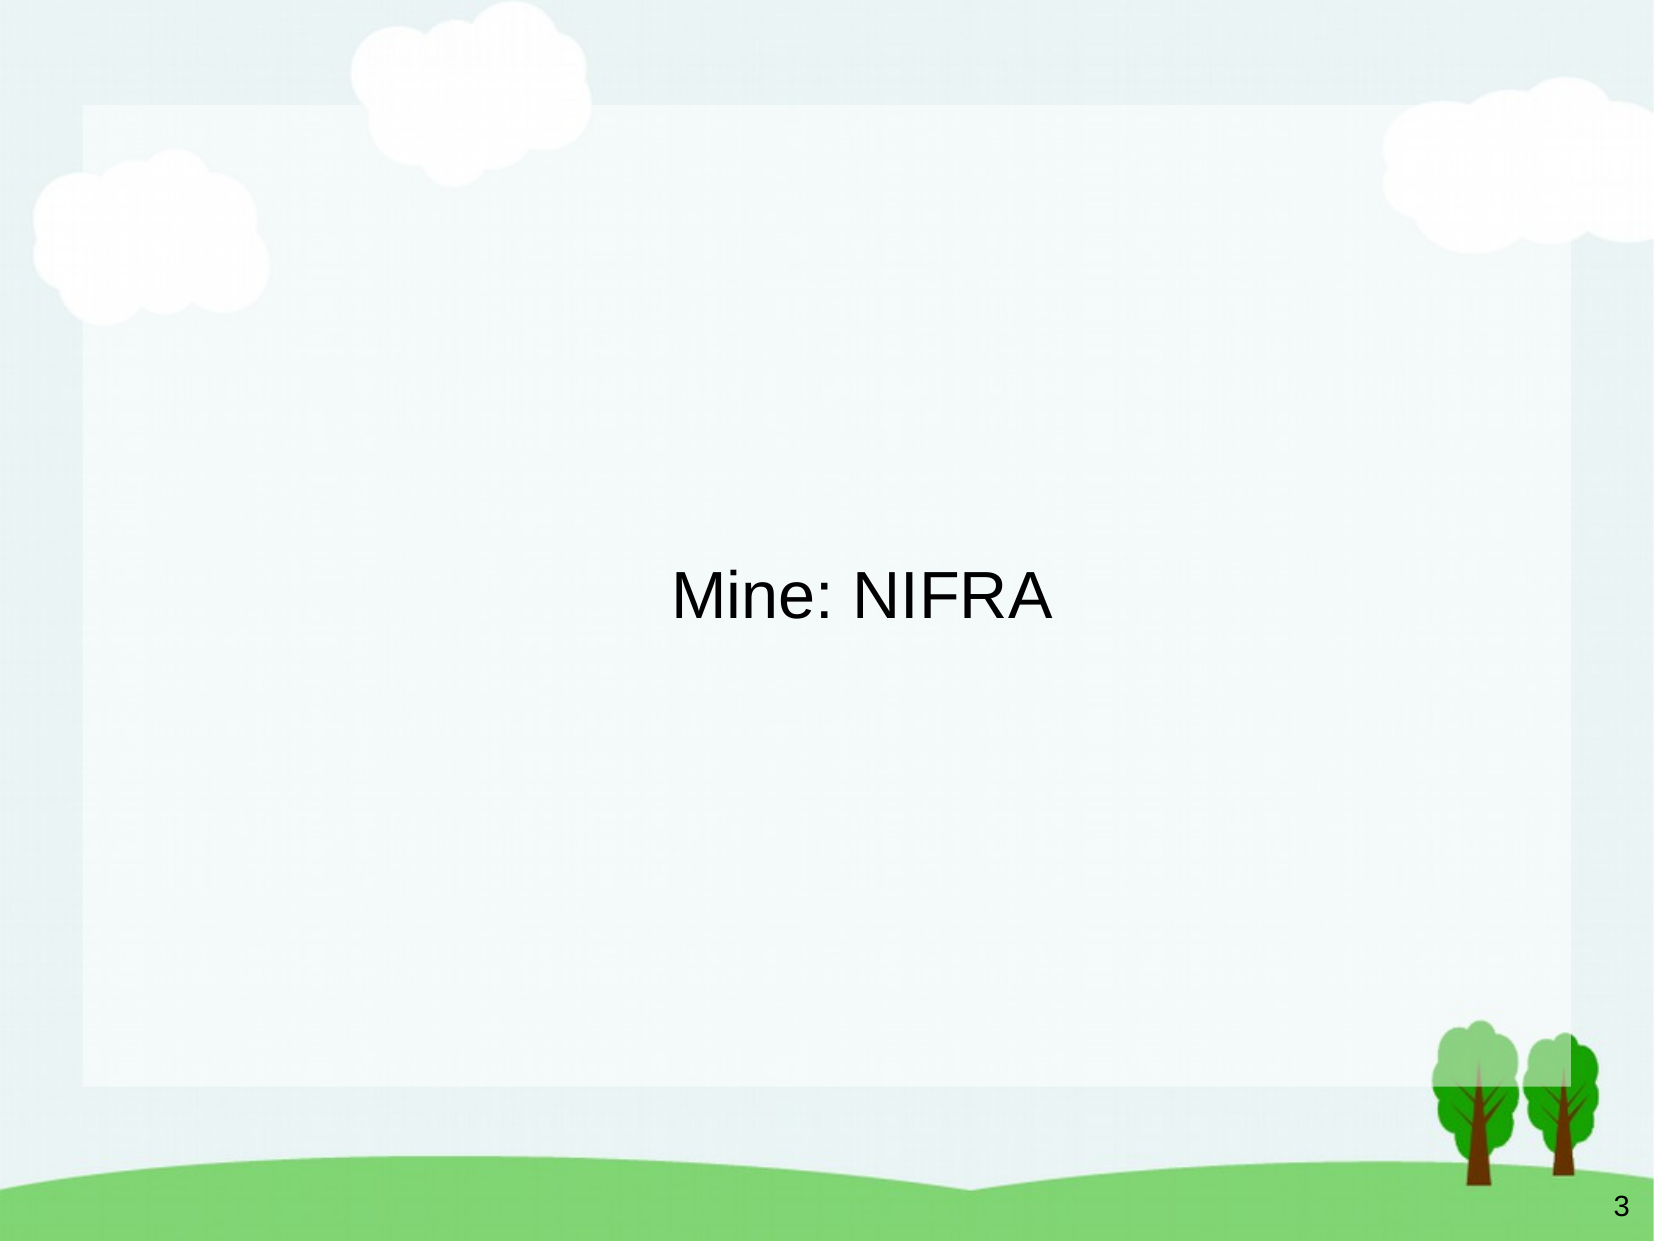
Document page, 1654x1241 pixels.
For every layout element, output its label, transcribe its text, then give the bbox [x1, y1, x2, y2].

picture [0, 0, 1654, 1241]
list Mine: NIFRA [82, 105, 1571, 1087]
